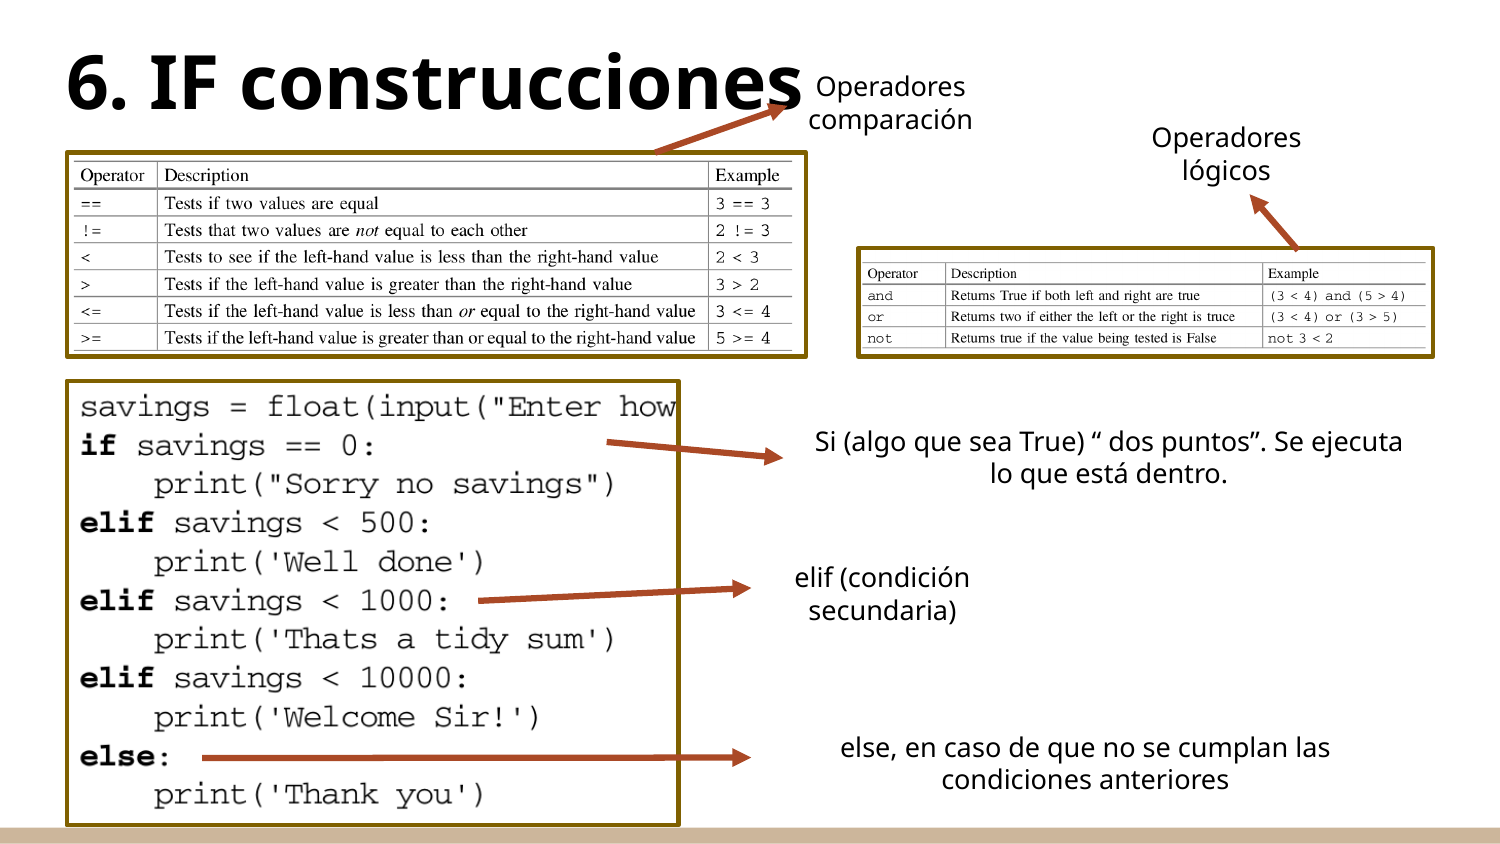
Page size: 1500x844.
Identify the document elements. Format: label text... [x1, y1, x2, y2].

picture [69, 383, 677, 823]
text_box else, en caso de que no se cumplan las condiciones anteriores [770, 715, 1400, 798]
text_box Operadores comparación [787, 54, 994, 137]
text_box Si (algo que sea True) “ dos puntos”. Se ejecuta lo que está dentro. [787, 409, 1431, 491]
text_box Operadores lógicos [1123, 105, 1330, 188]
picture [860, 250, 1431, 355]
picture [69, 154, 804, 355]
title 6. IF construcciones [51, 51, 1449, 140]
text_box elif (condición secundaria) [770, 545, 994, 628]
